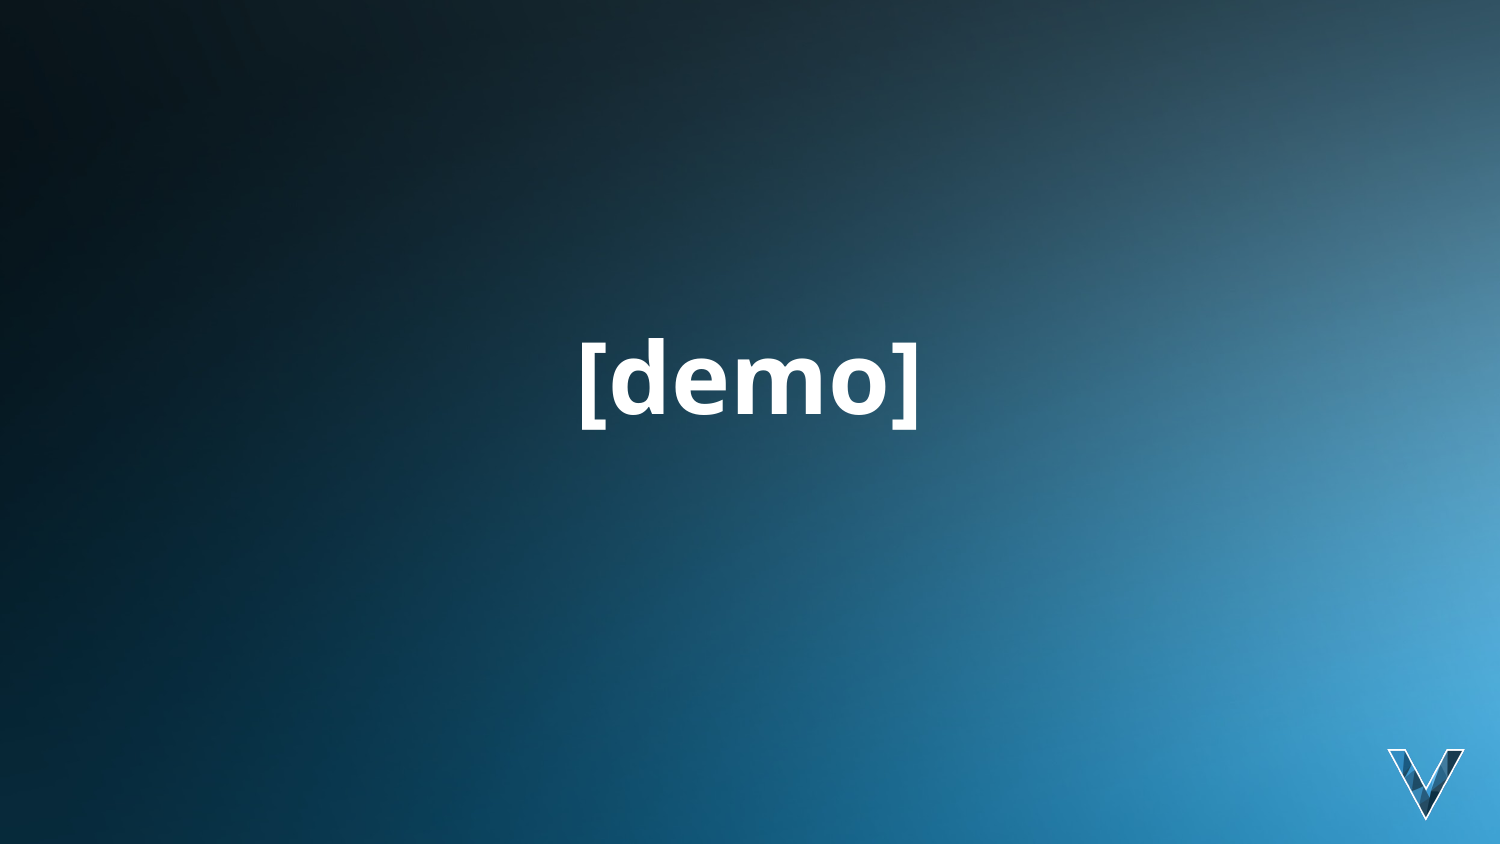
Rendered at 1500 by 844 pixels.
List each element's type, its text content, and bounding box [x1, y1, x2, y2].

title [demo] [112, 259, 1388, 450]
picture [0, 0, 1500, 844]
